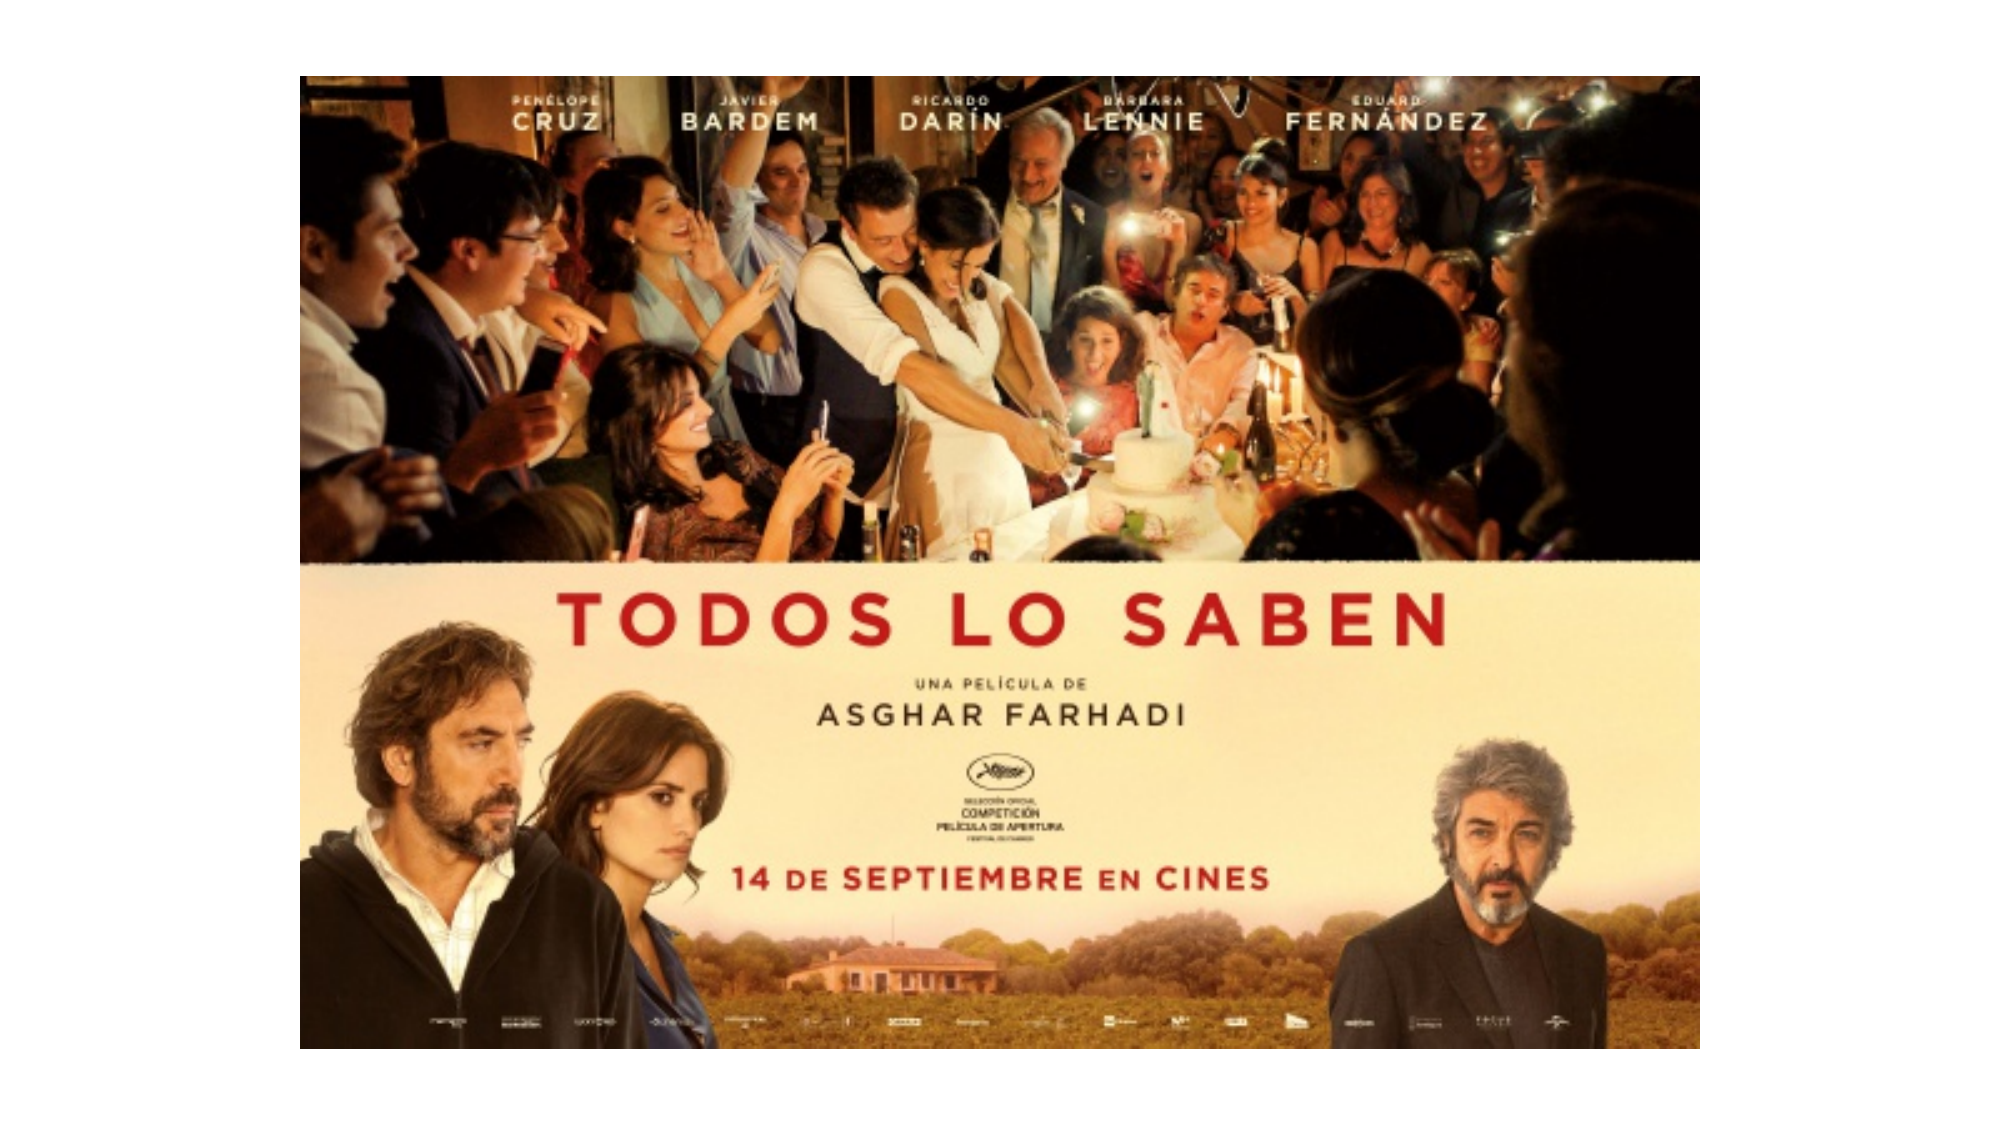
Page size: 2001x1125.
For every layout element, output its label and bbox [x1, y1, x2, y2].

picture [300, 76, 1700, 1049]
